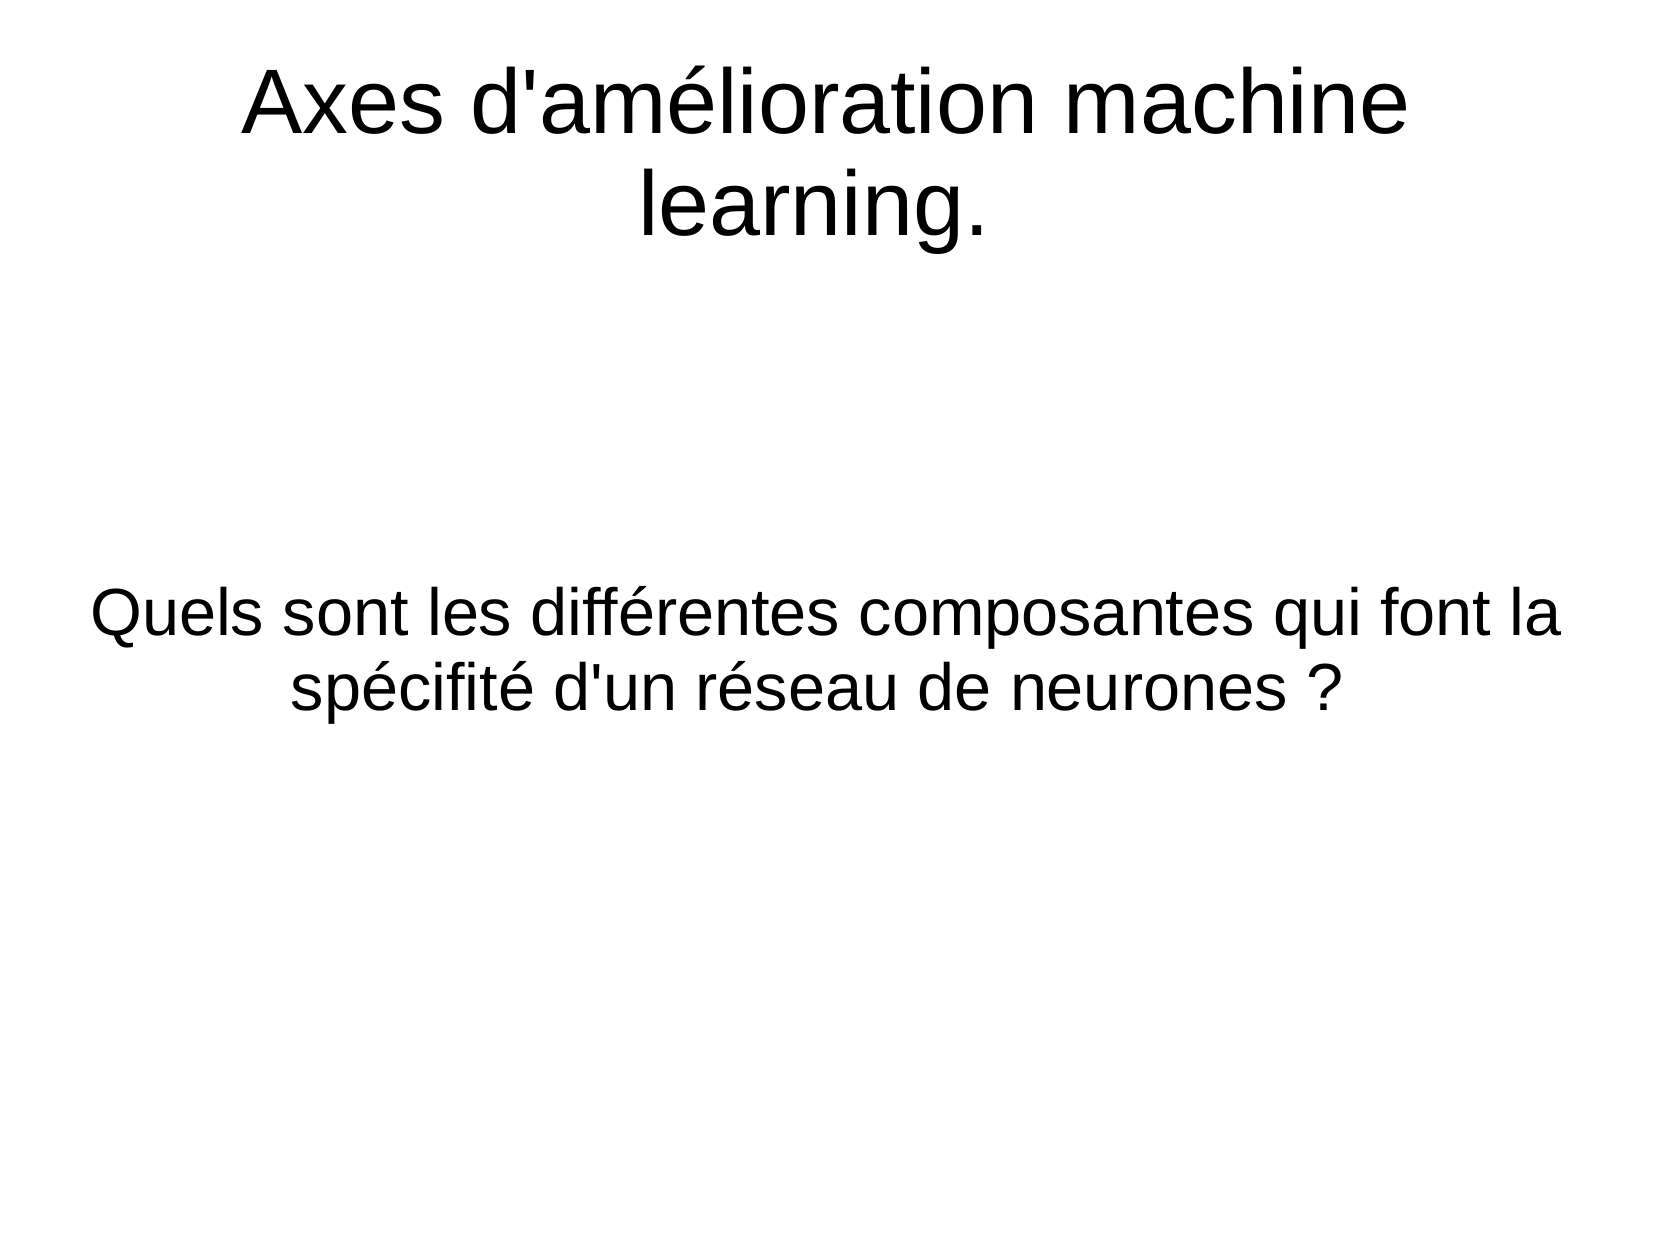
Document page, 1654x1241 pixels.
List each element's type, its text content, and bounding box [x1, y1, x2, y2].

subtitle Quels sont les différentes composantes qui font la spécifité d'un réseau de neurones ? [82, 290, 1571, 1010]
title Axes d'amélioration machine learning. [82, 49, 1571, 257]
